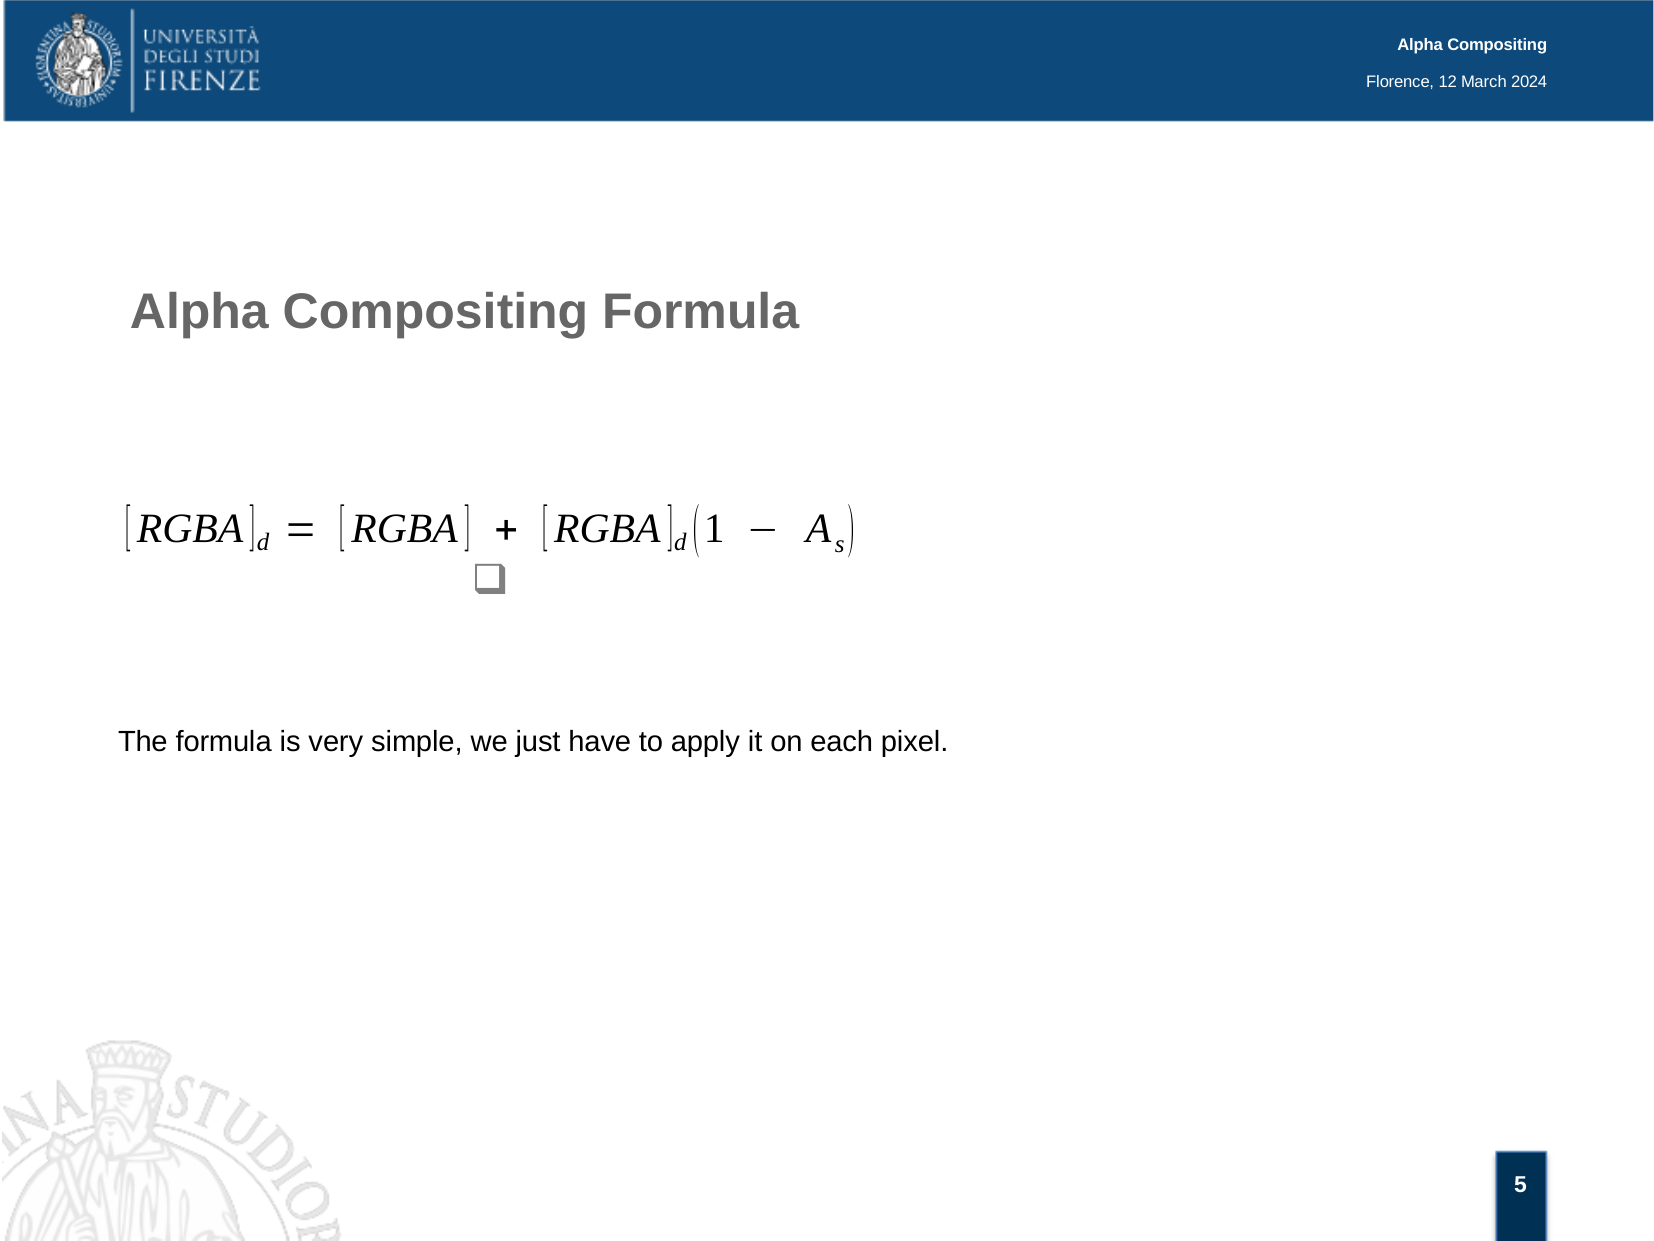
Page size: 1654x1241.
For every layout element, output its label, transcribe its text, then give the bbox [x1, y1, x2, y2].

picture [2, 0, 1654, 1241]
text_box Alpha Compositing Florence, 12 March 2024 [685, 24, 1548, 102]
text_box 5 [1505, 1160, 1536, 1208]
text_box The formula is very simple, we just have to apply it on each pixel. [118, 561, 1524, 857]
chart [124, 501, 857, 598]
text_box Alpha Compositing Formula [129, 255, 993, 403]
